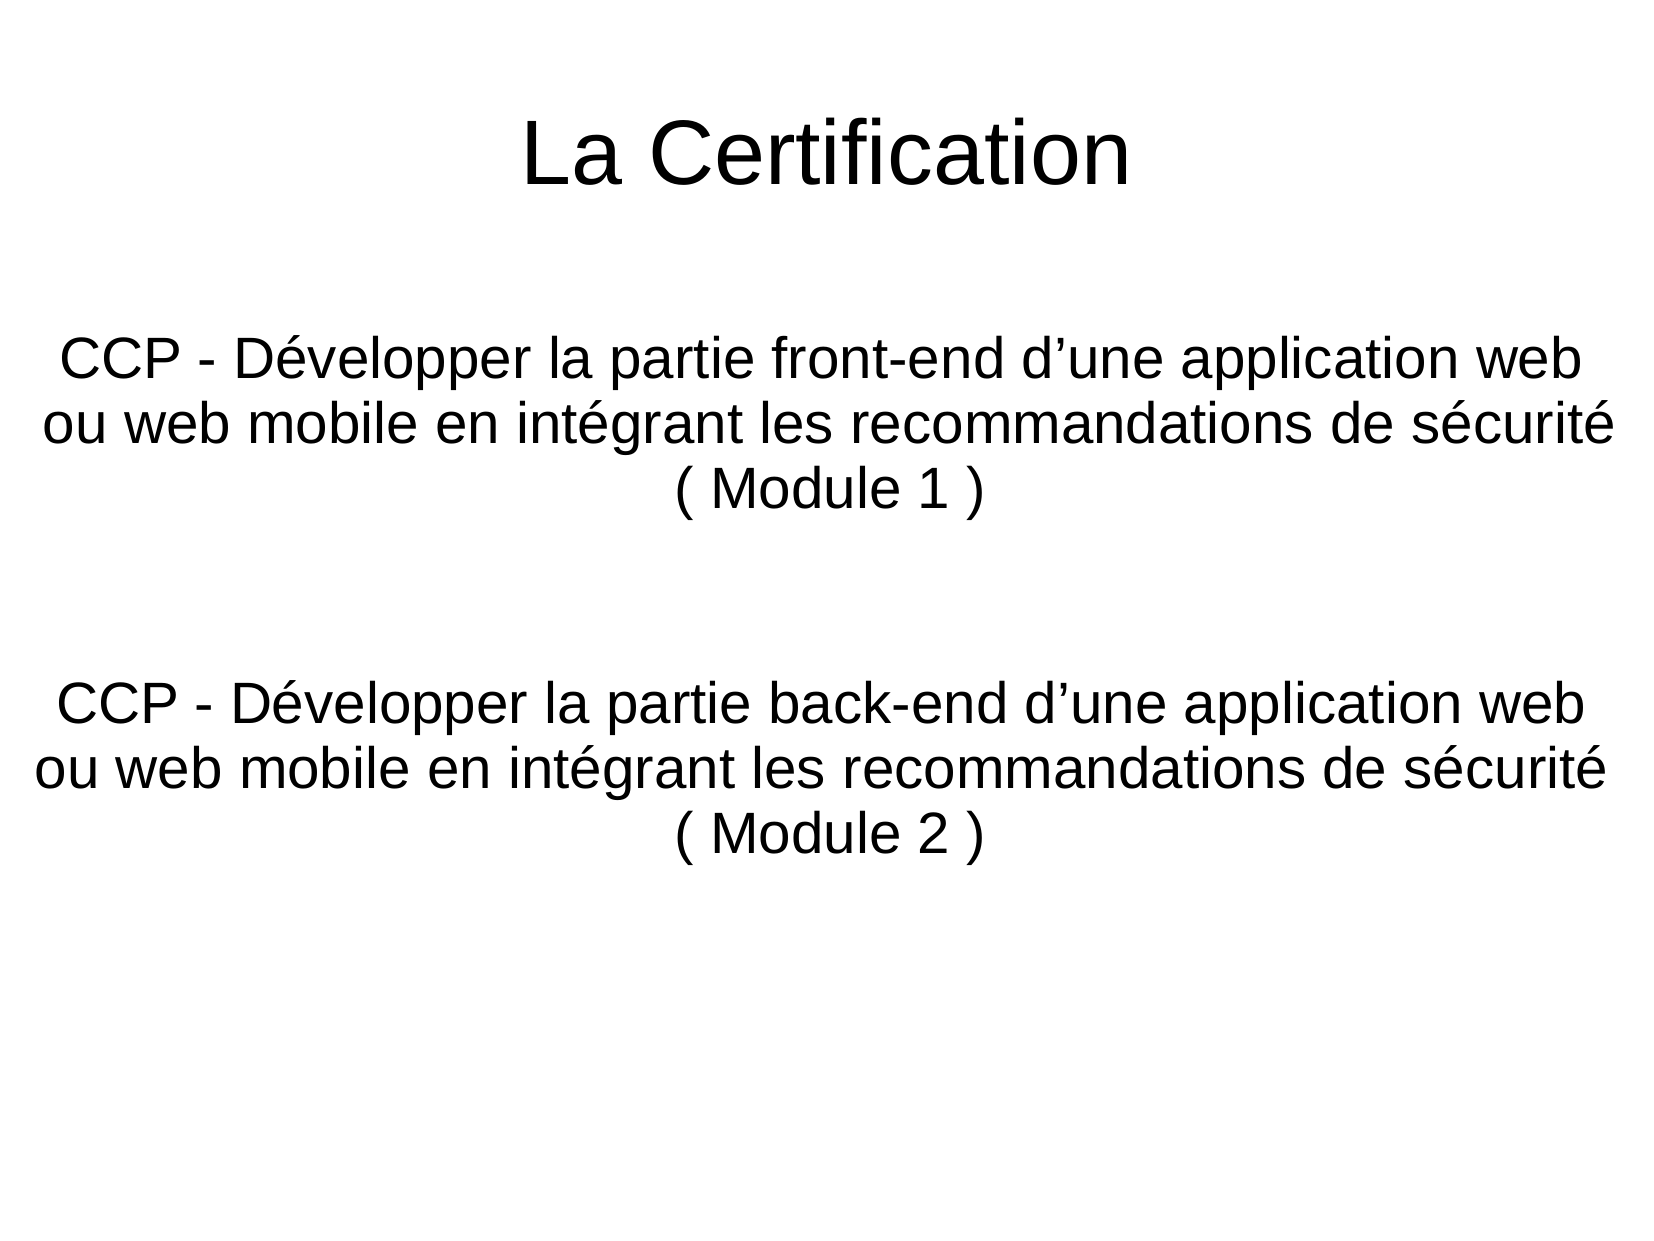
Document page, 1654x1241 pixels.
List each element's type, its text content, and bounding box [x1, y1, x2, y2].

title La Certification [82, 49, 1571, 257]
text_box CCP - Développer la partie front-end d’une application web ou web mobile en intégrant les recommandations de sécurité ( Module 1 ) CCP - Développer la partie back-end d’une application web ou web mobile en intégrant les recommandations de sécurité ( Module 2 ) [19, 318, 1642, 872]
